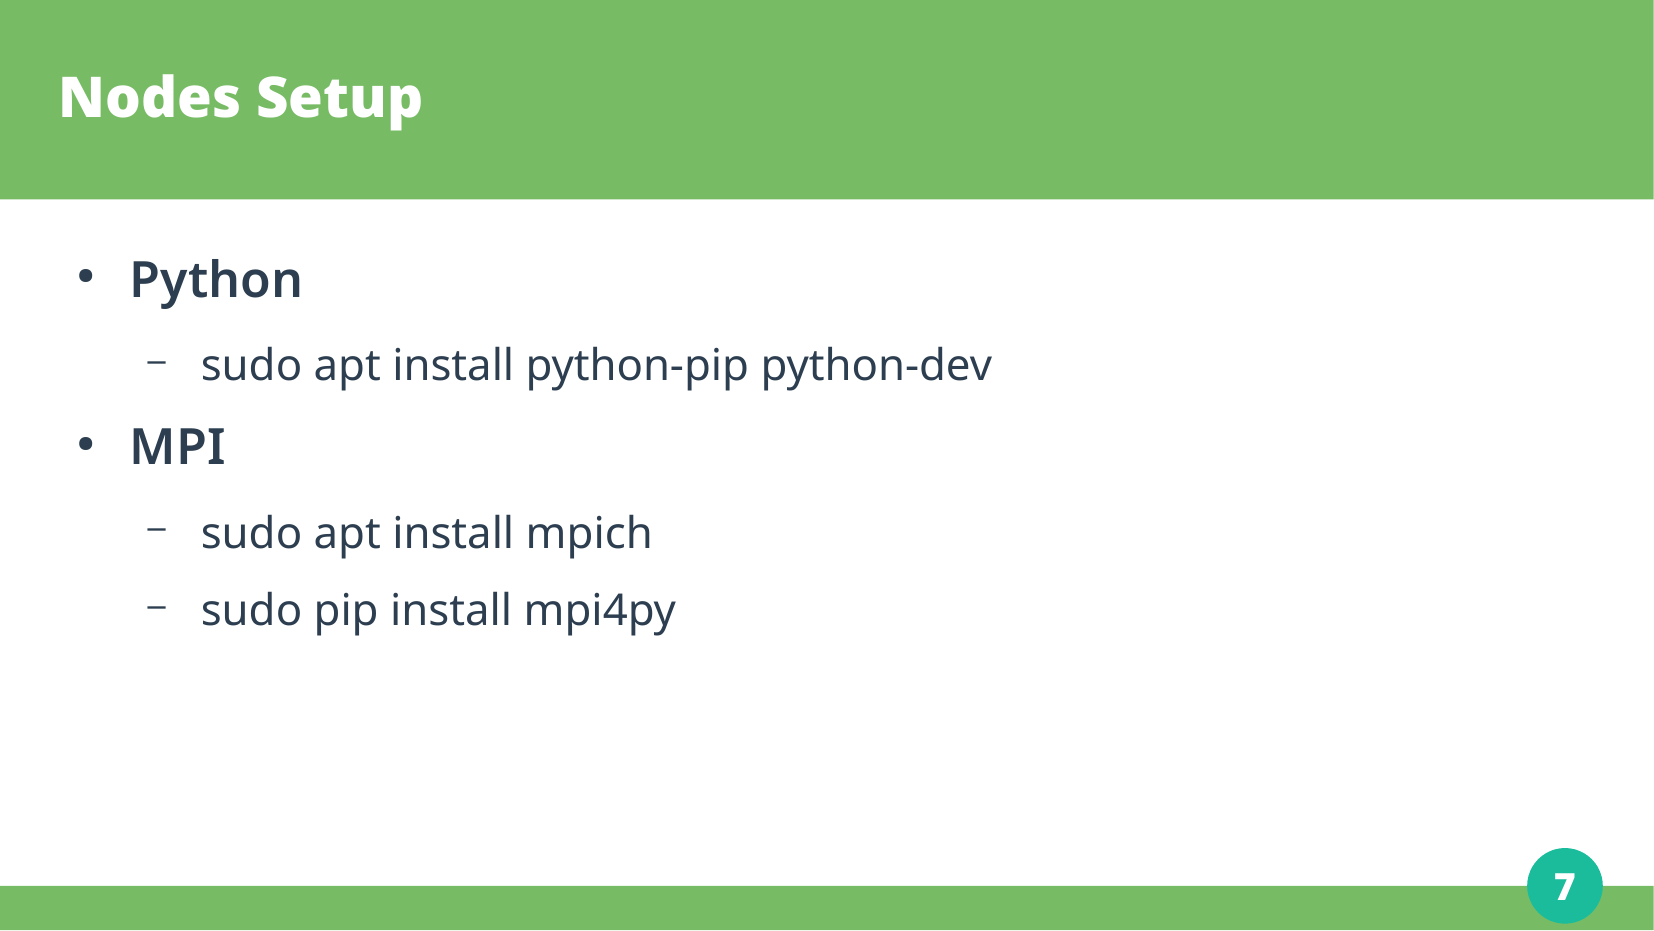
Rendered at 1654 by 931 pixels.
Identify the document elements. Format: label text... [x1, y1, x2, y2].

title Nodes Setup [59, 37, 1595, 155]
list Python sudo apt install python-pip python-dev MPI sudo apt install mpich sudo pip install mpi4py [59, 243, 1595, 864]
